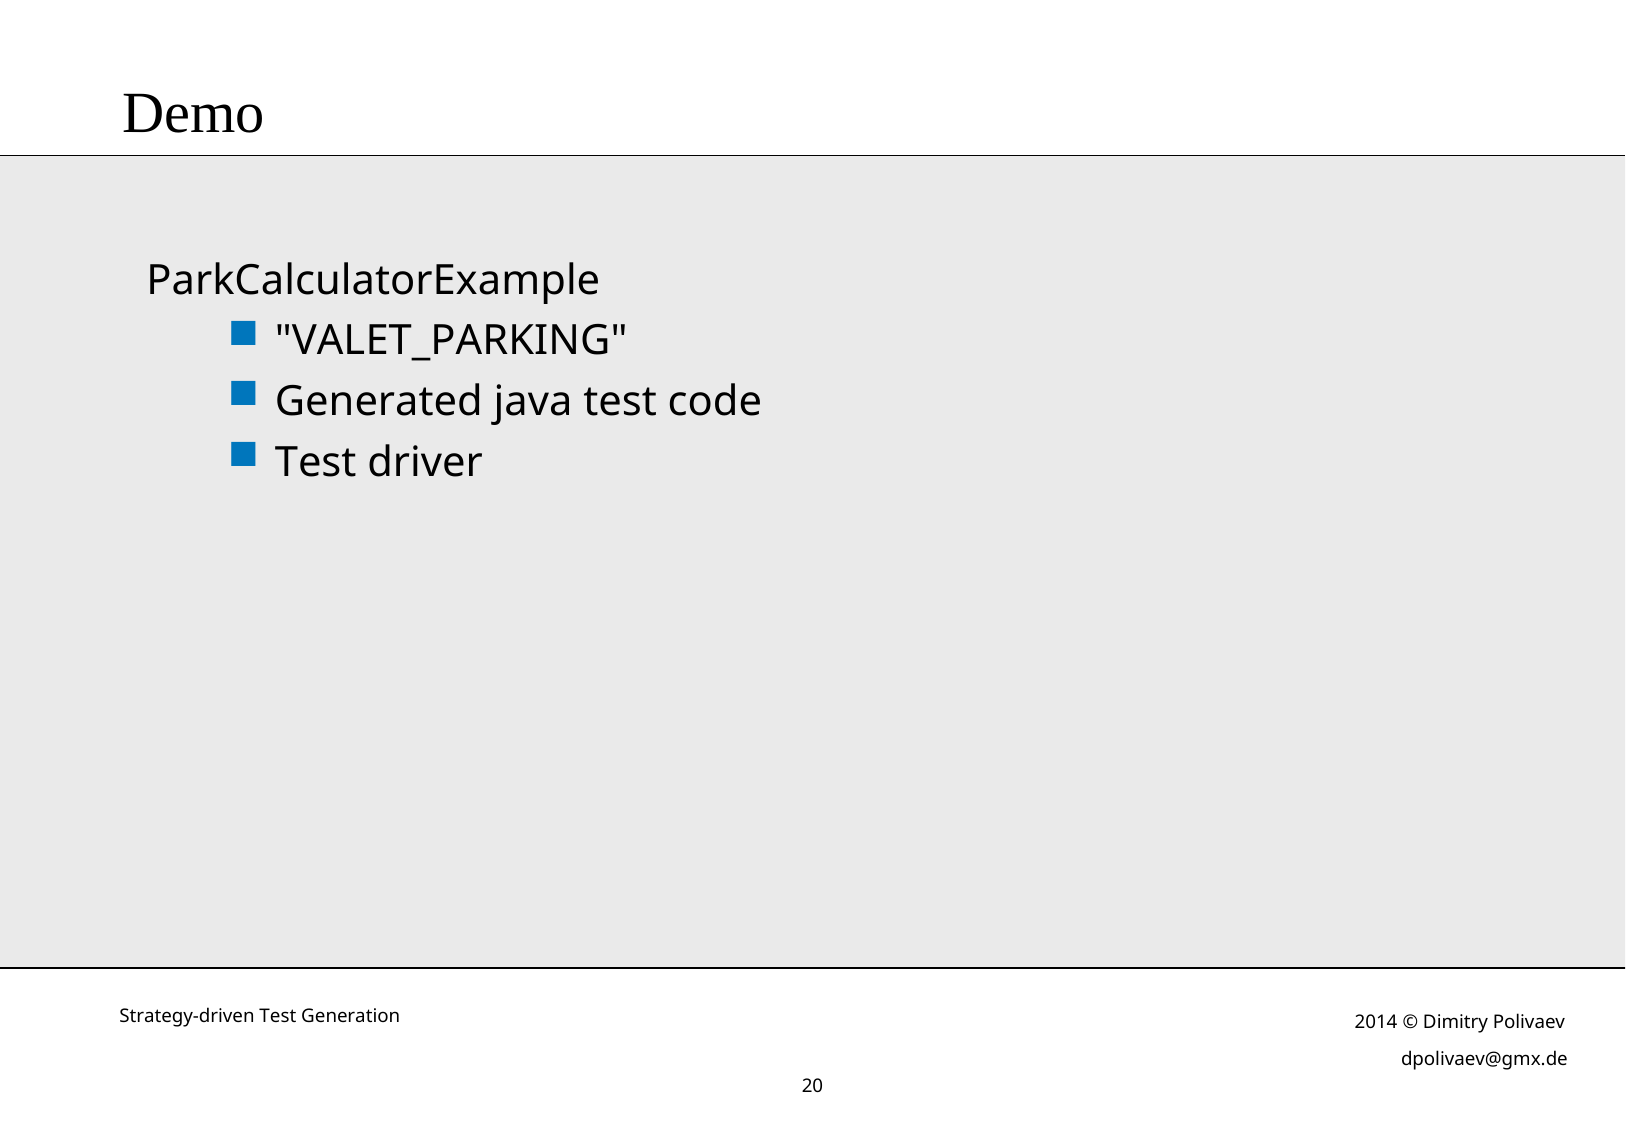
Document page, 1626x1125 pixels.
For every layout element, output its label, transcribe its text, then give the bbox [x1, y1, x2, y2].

list ParkCalculatorExample "VALET_PARKING" Generated java test code Test driver [146, 252, 901, 541]
title Demo [122, 70, 1501, 145]
